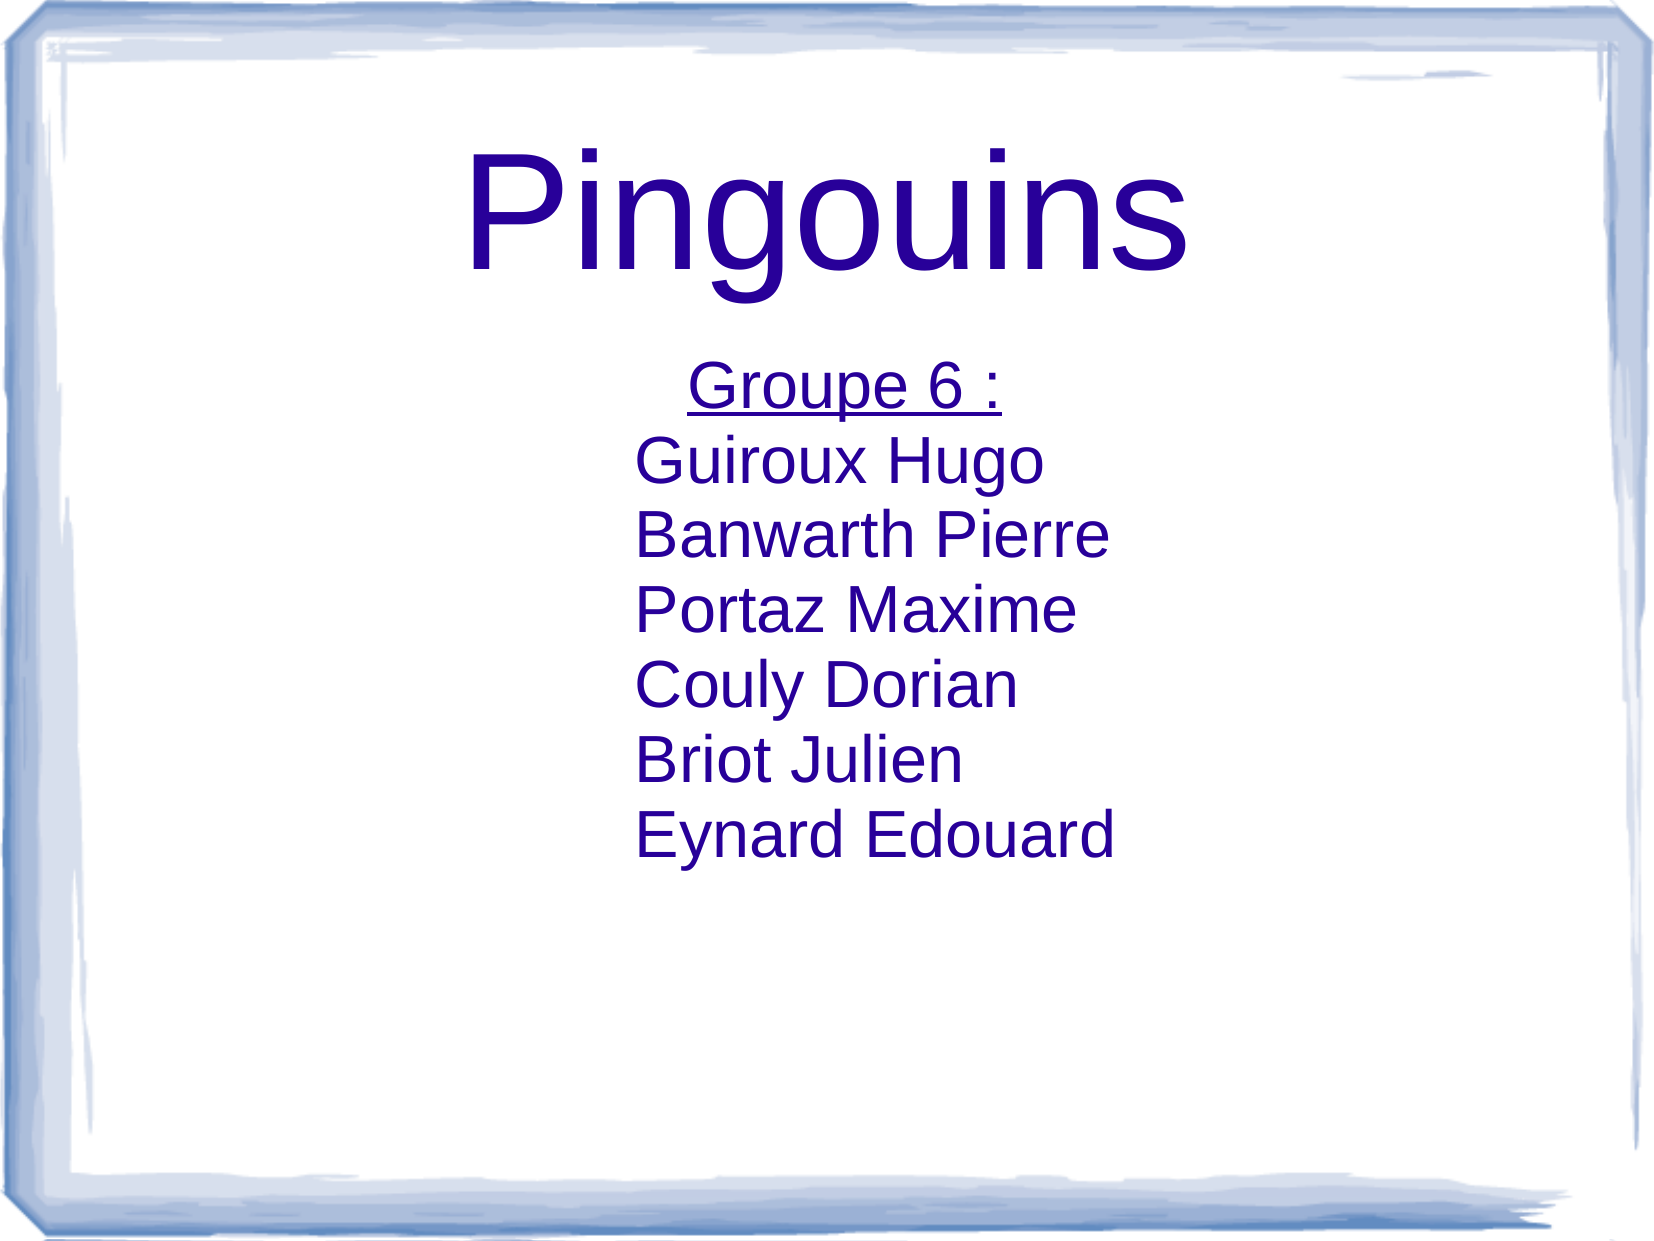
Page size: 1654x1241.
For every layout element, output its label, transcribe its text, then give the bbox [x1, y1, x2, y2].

title Pingouins [82, 108, 1571, 316]
picture [0, 0, 1654, 1241]
subtitle Groupe 6 : Guiroux Hugo Banwarth Pierre Portaz Maxime Couly Dorian Briot Julien Eynard Edouard [118, 324, 1571, 1045]
